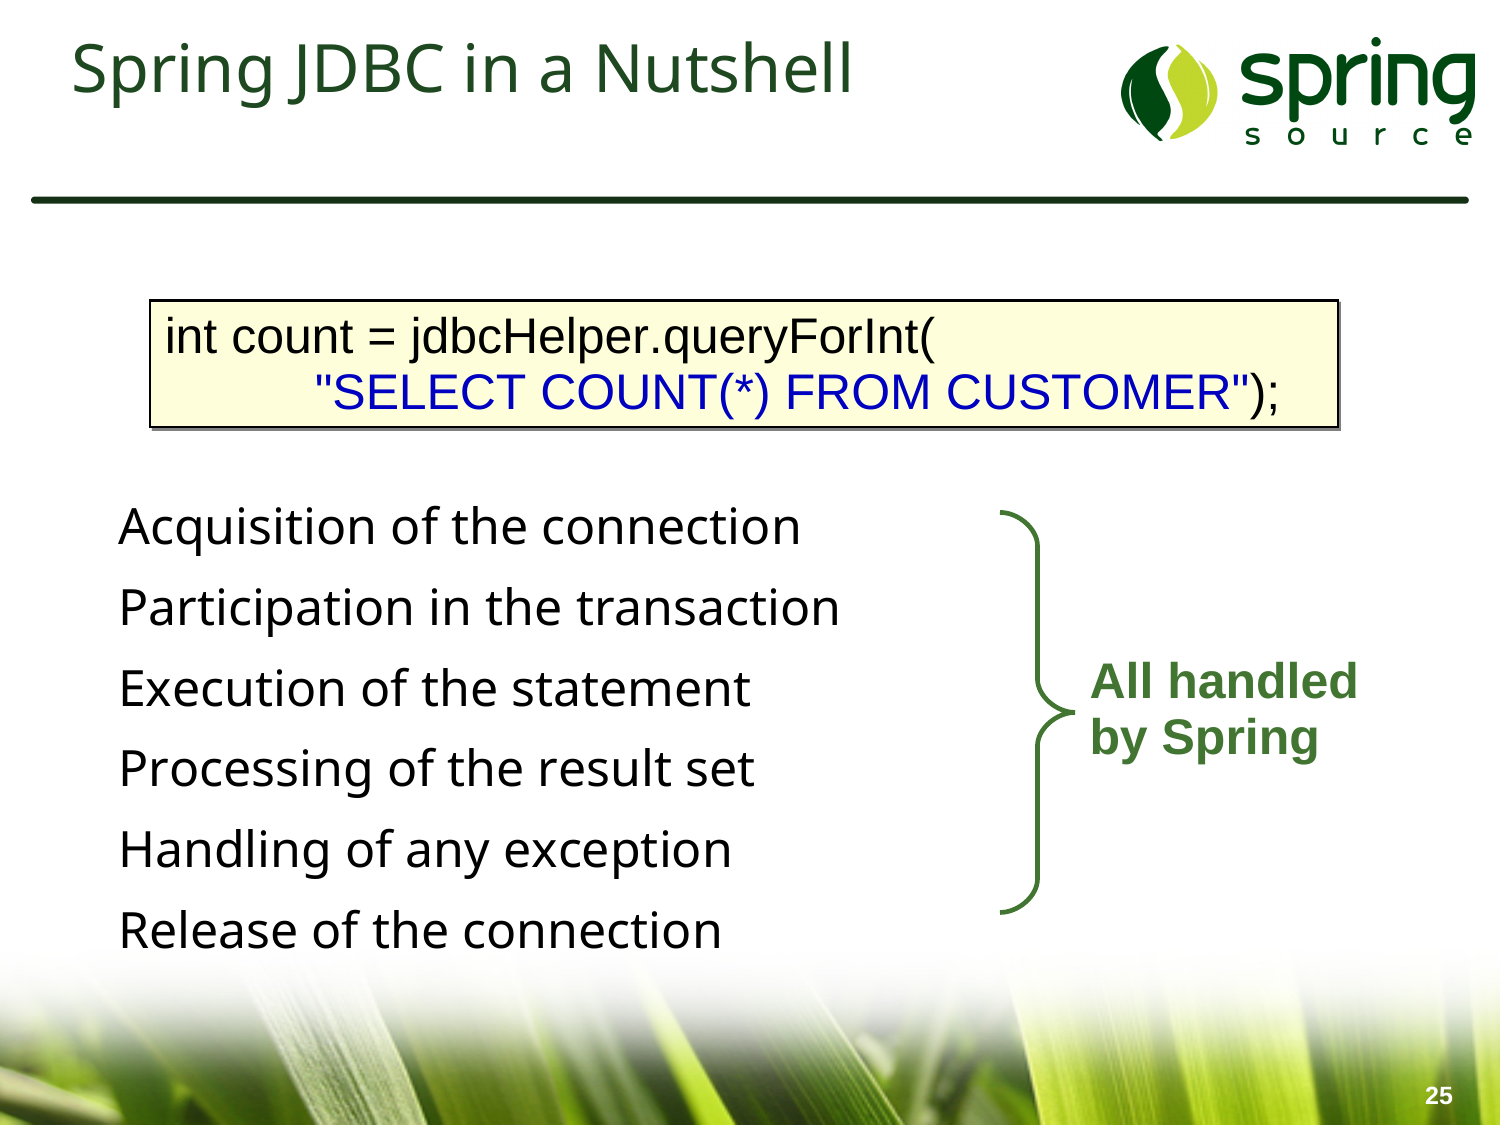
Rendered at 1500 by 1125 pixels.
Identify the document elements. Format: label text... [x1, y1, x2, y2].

picture [0, 944, 1500, 1125]
list Acquisition of the connection Participation in the transaction Execution of the statement Processing of the result set Handling of any exception Release of the connection [103, 483, 1394, 938]
picture [1121, 37, 1475, 145]
text_box All handled by Spring [1074, 645, 1426, 773]
text_box int count = jdbcHelper.queryForInt( "SELECT COUNT(*) FROM CUSTOMER"); [150, 300, 1338, 428]
title Spring JDBC in a Nutshell [56, 13, 1089, 176]
